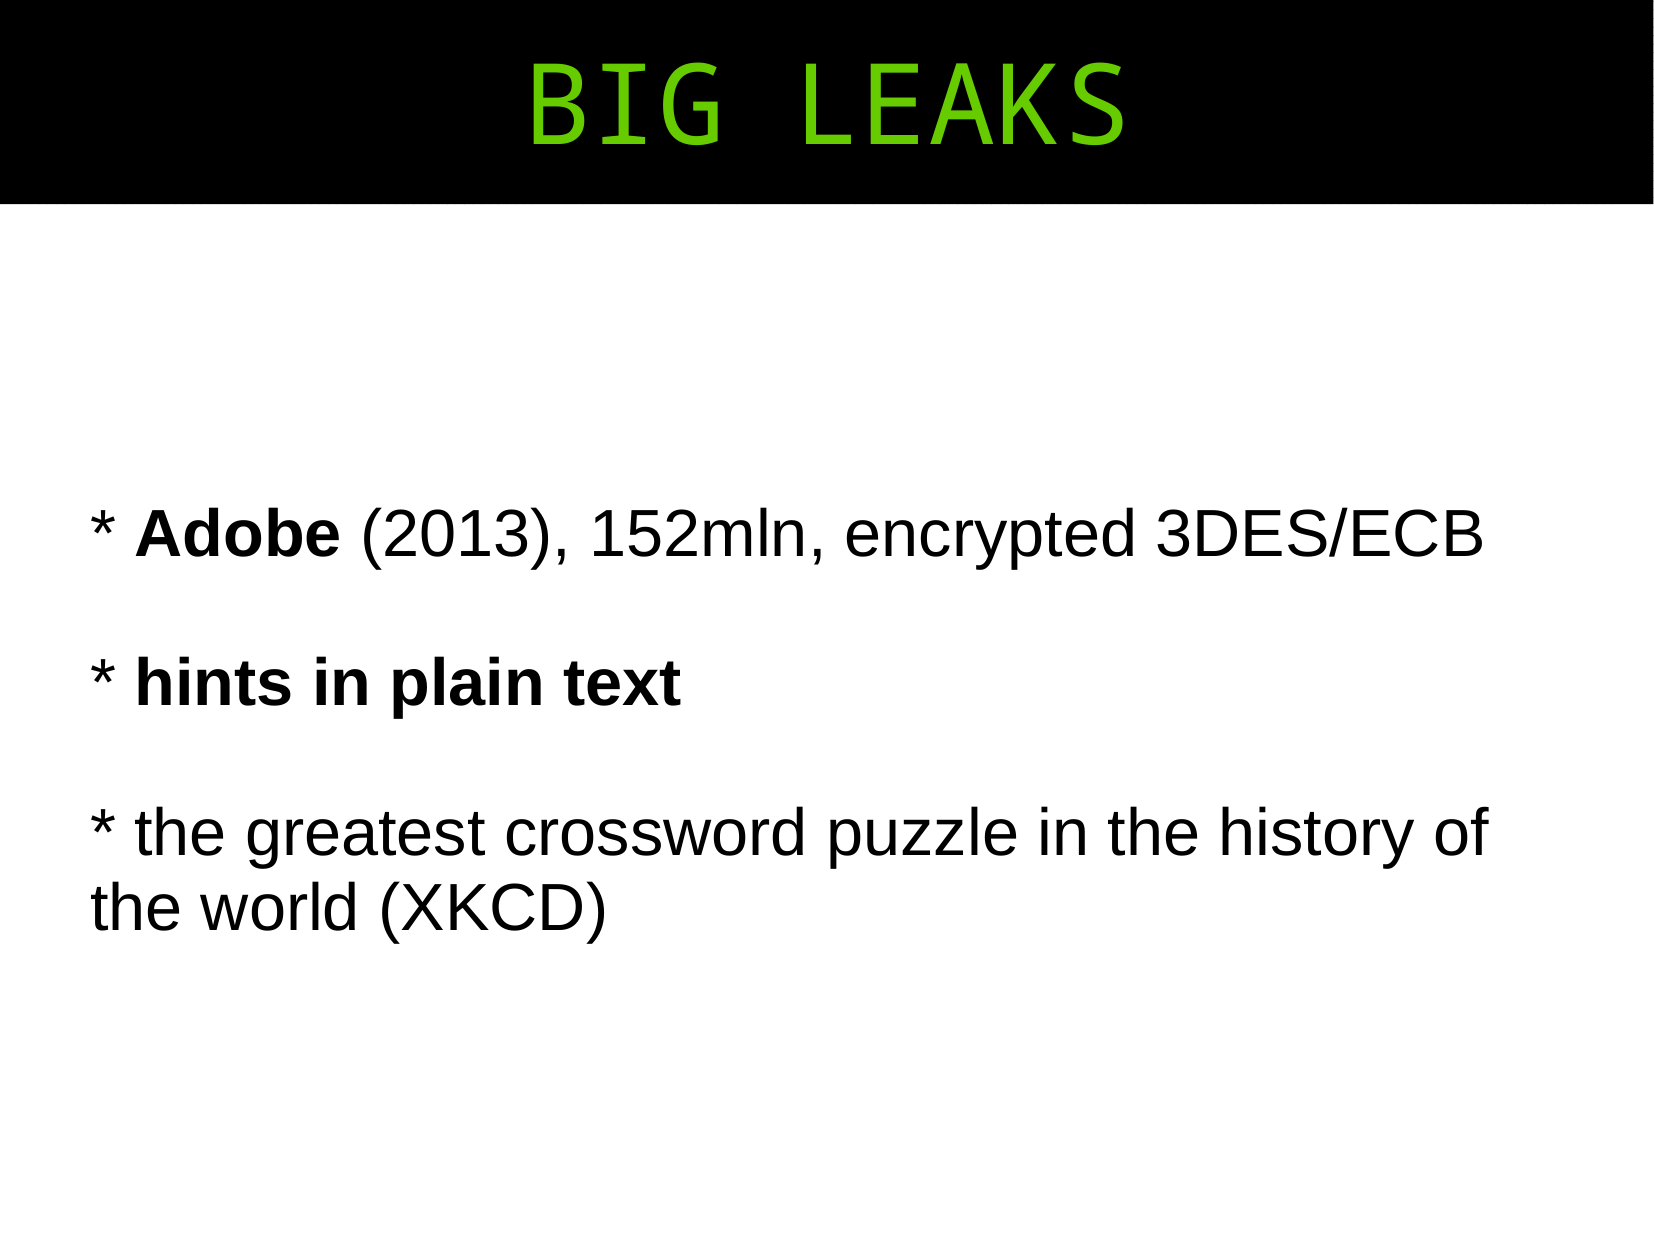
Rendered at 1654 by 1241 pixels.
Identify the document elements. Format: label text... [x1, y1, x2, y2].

subtitle * Adobe (2013), 152mln, encrypted 3DES/ECB * hints in plain text * the greatest crossword puzzle in the history of the world (XKCD) [90, 300, 1561, 1141]
title BIG LEAKS [0, 0, 1654, 205]
